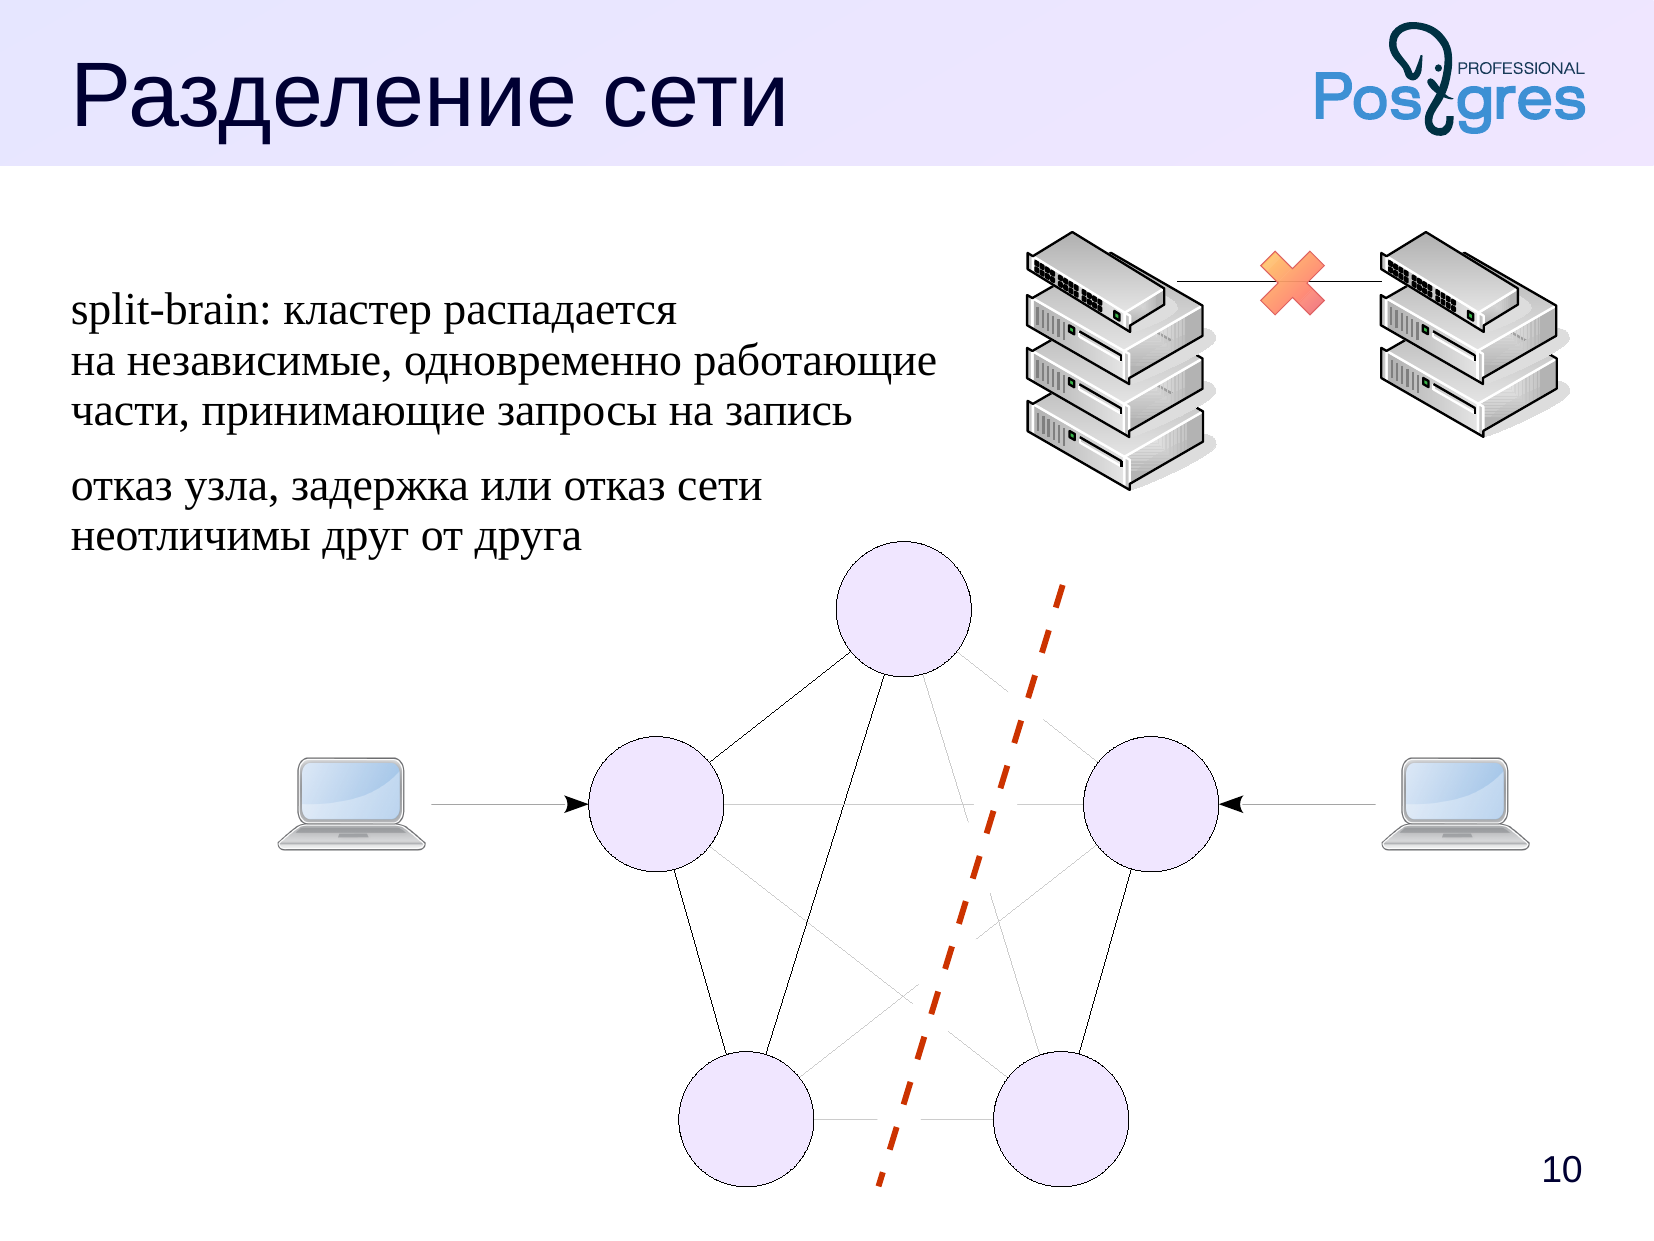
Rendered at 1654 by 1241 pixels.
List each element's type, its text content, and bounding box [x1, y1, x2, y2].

text_box [1029, 328, 1216, 434]
text_box [1029, 381, 1216, 486]
picture [271, 751, 432, 857]
list split-brain: кластер распадается на независимые, одновременно работающие части, принимающие запросы на запись отказ узла, задержка или отказ сети неотличимы друг от друга [70, 283, 1583, 1141]
text_box [1083, 736, 1219, 872]
text_box [1131, 434, 1217, 490]
picture [1375, 751, 1536, 857]
text_box [993, 1051, 1129, 1187]
text_box [1029, 286, 1201, 381]
picture [1236, 227, 1348, 339]
text_box [1383, 235, 1516, 328]
text_box [1383, 328, 1570, 434]
text_box [1485, 381, 1570, 437]
text_box [1383, 285, 1555, 380]
text_box [836, 541, 972, 677]
text_box [1029, 234, 1163, 328]
text_box [588, 736, 724, 872]
text_box [678, 1051, 814, 1187]
title Разделение сети [70, 43, 1241, 147]
